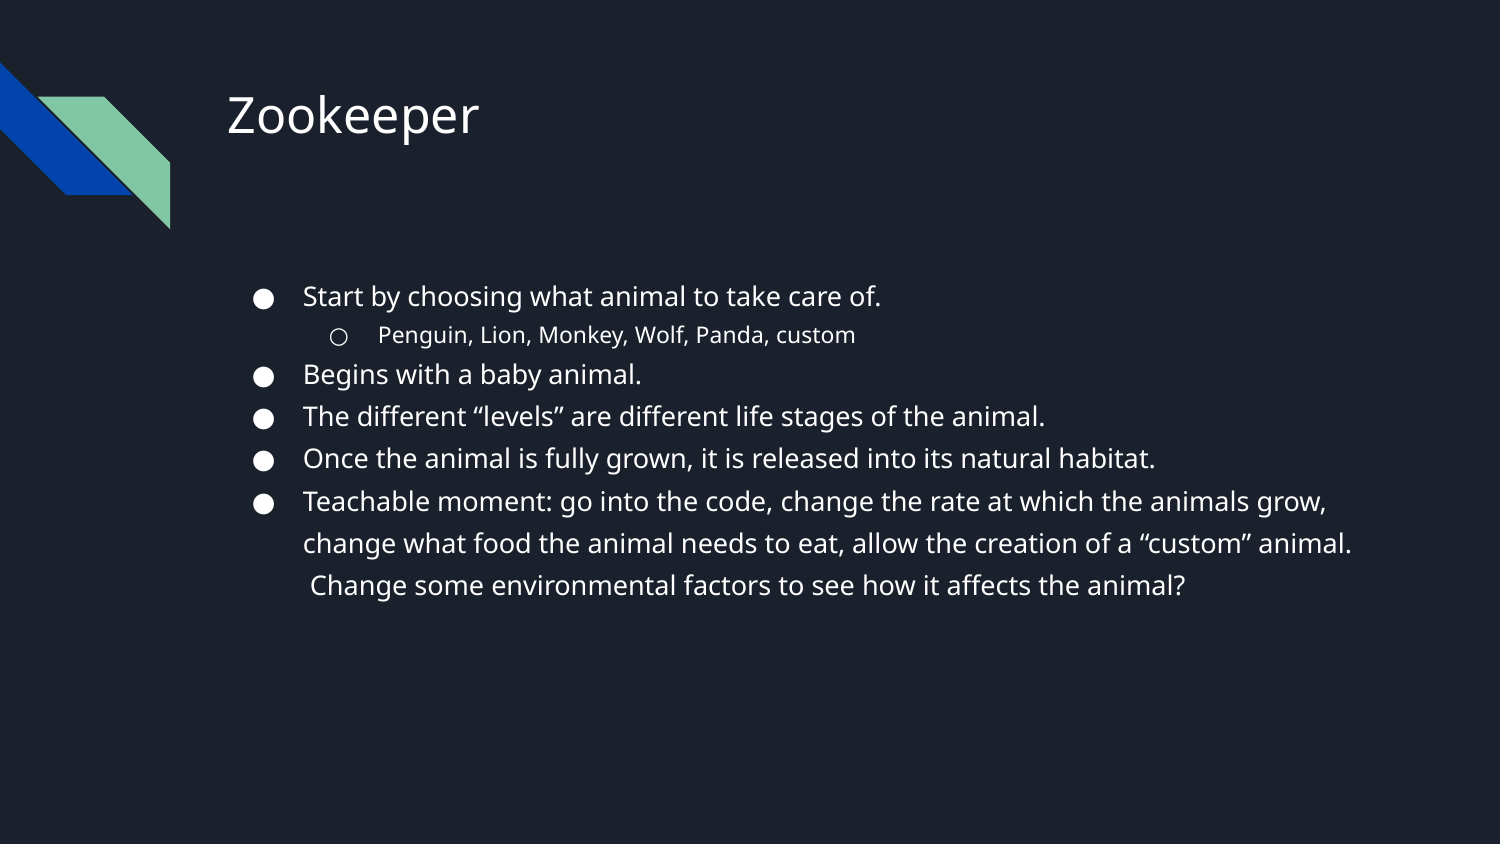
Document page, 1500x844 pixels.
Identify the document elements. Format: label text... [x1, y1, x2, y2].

list Start by choosing what animal to take care of. Penguin, Lion, Monkey, Wolf, Panda, custom Begins with a baby animal. The different “levels” are different life stages of the animal. Once the animal is fully grown, it is released into its natural habitat. Teachable moment: go into the code, change the rate at which the animals grow, change what food the animal needs to eat, allow the creation of a “custom” animal. Change some environmental factors to see how it affects the animal? [212, 257, 1368, 735]
title Zookeeper [212, 64, 1368, 215]
